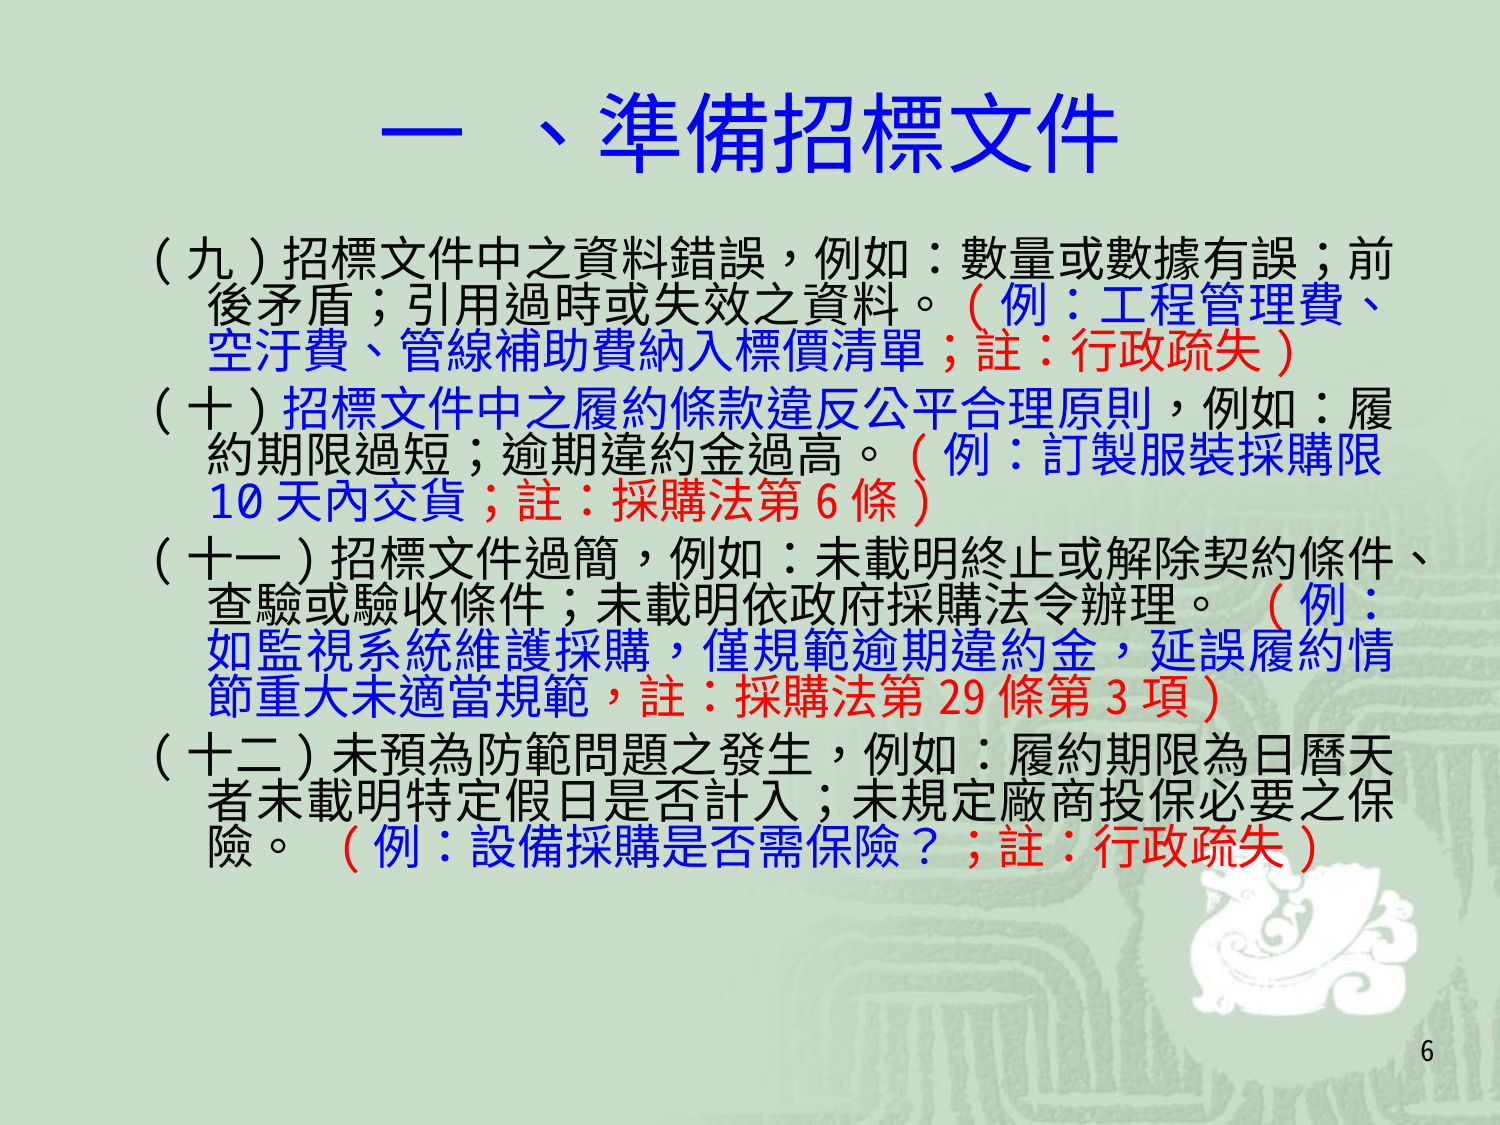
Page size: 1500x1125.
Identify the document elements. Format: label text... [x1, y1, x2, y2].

text_box <編號> [1074, 1024, 1451, 1103]
picture [0, 0, 1500, 1125]
title 一 、準備招標文件 [49, 37, 1451, 225]
list (九)招標文件中之資料錯誤，例如：數量或數據有誤；前後矛盾；引用過時或失效之資料。(例：工程管理費、空汙費、管線補助費納入標價清單；註：行政疏失) (十)招標文件中之履約條款違反公平合理原則，例如：履約期限過短；逾期違約金過高。(例：訂製服裝採購限10天內交貨；註：採購法第6條) (十一)招標文件過簡，例如：未載明終止或解除契約條件、查驗或驗收條件；未載明依政府採購法令辦理。 (例：如監視系統維護採購，僅規範逾期違約金，延誤履約情節重大未適當規範，註：採購法第29條第3項) (十二)未預為防範問題之發生，例如：履約期限為日曆天者未載明特定假日是否計入；未規定廠商投保必要之保險。 (例：設備採購是否需保險？；註：行政疏失) [135, 231, 1411, 978]
